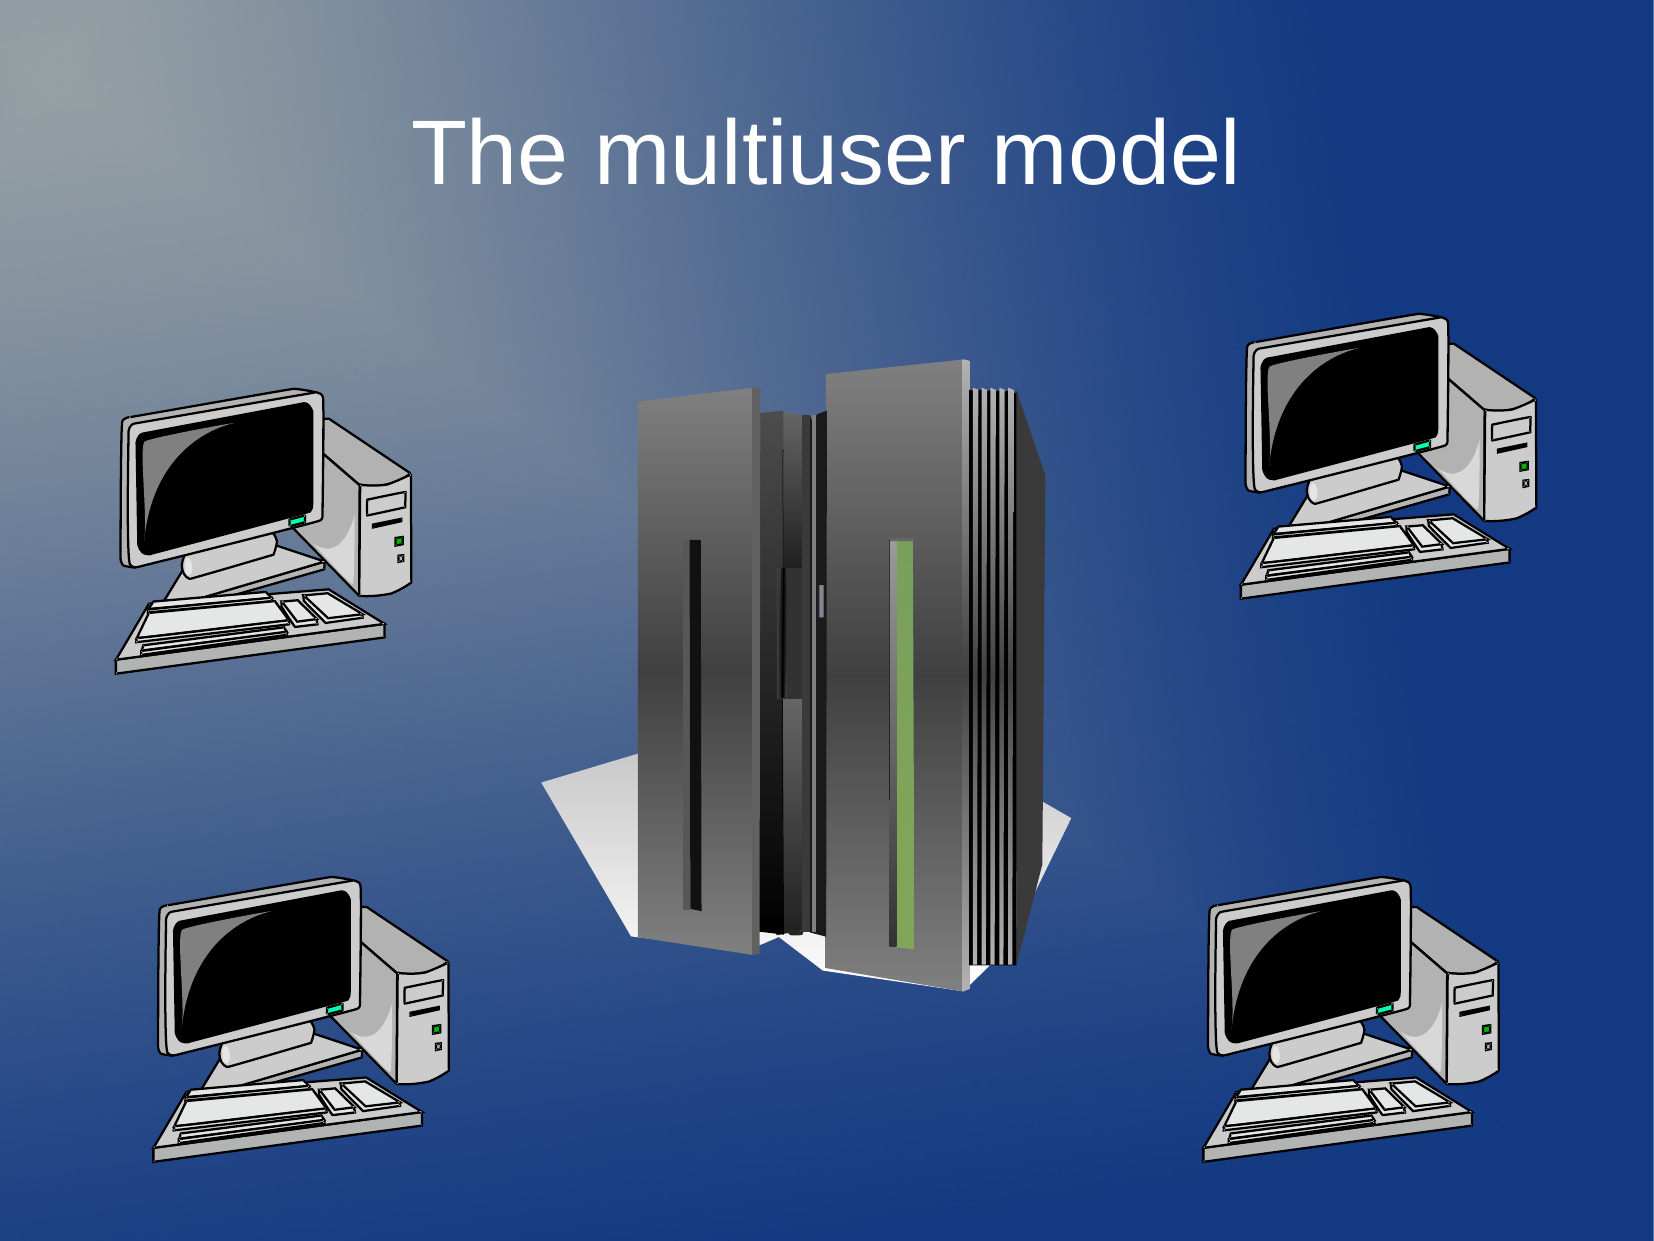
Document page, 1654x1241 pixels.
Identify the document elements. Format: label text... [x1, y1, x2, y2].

picture [0, 0, 1654, 1241]
title The multiuser model [82, 56, 1571, 250]
